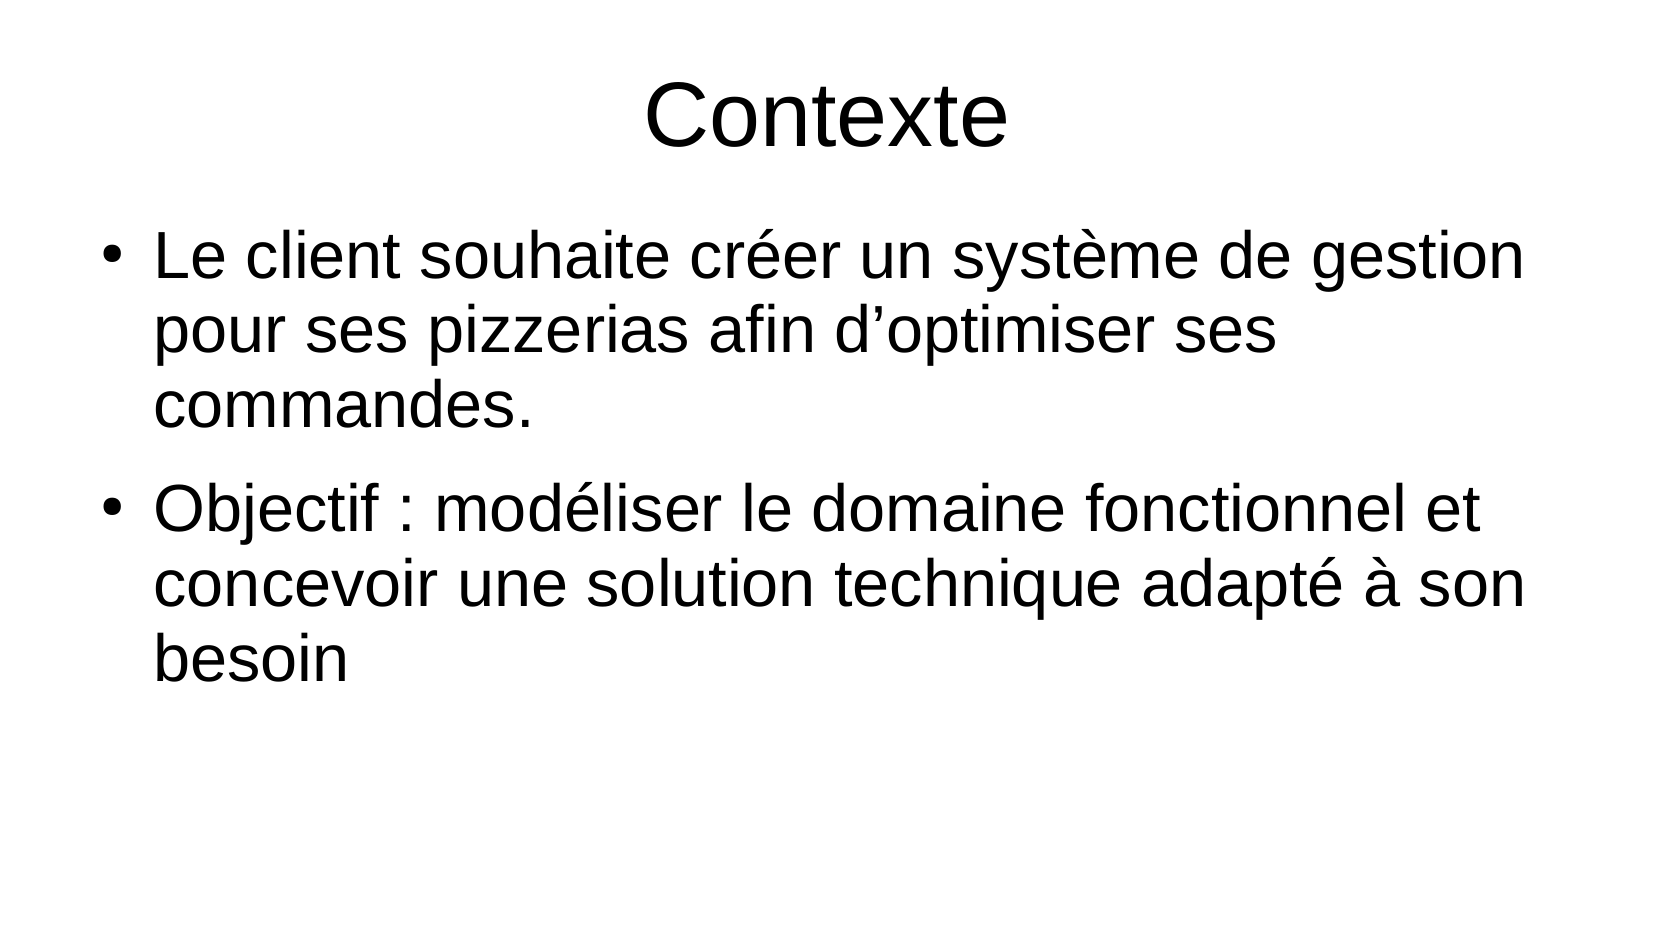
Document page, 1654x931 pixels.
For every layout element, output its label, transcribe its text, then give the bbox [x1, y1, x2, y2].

list Le client souhaite créer un système de gestion pour ses pizzerias afin d’optimiser ses commandes. Objectif : modéliser le domaine fonctionnel et concevoir une solution technique adapté à son besoin [82, 217, 1571, 758]
title Contexte [82, 37, 1571, 193]
